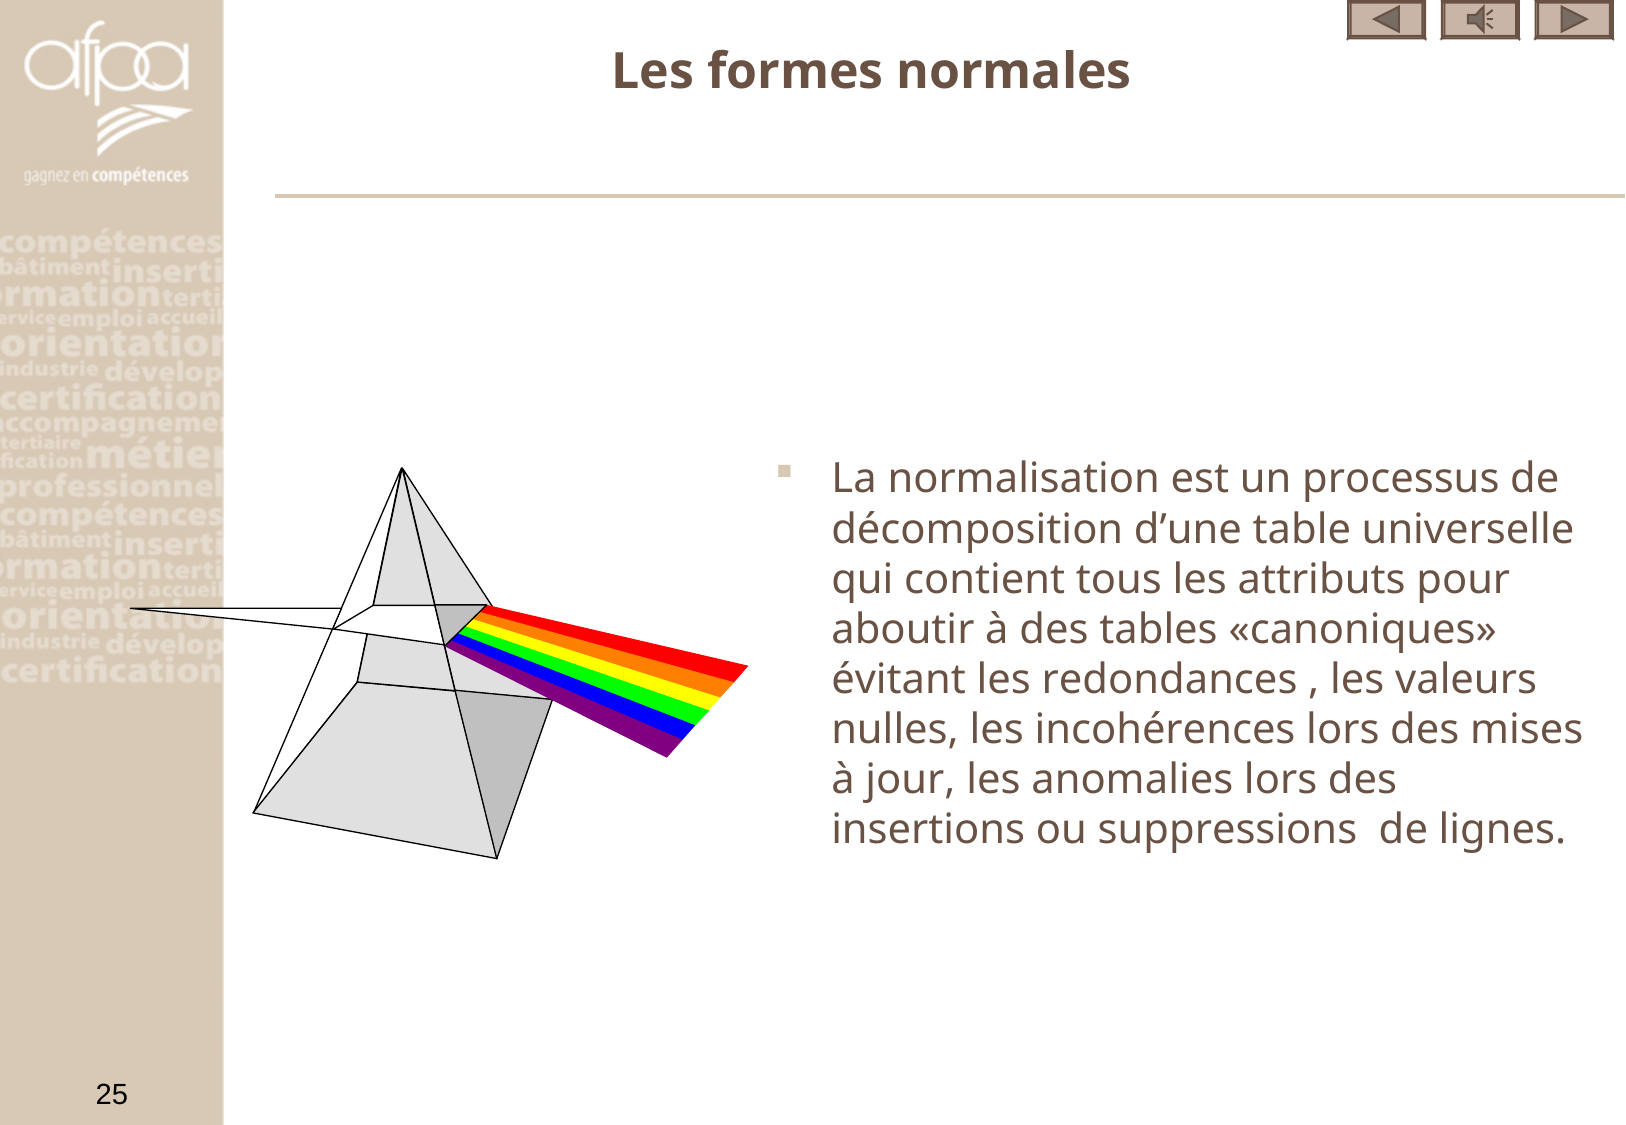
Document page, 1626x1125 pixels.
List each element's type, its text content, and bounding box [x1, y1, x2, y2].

chart [129, 466, 749, 862]
picture [0, 0, 1626, 1125]
text_box [1536, 0, 1613, 39]
title Les formes normales [300, 0, 1444, 163]
text_box [1349, 0, 1426, 39]
text_box [1443, 0, 1519, 39]
list La normalisation est un processus de décomposition d’une table universelle qui contient tous les attributs pour aboutir à des tables «canoniques» évitant les redondances , les valeurs nulles, les incohérences lors des mises à jour, les anomalies lors des insertions ou suppressions de lignes. [774, 312, 1600, 991]
